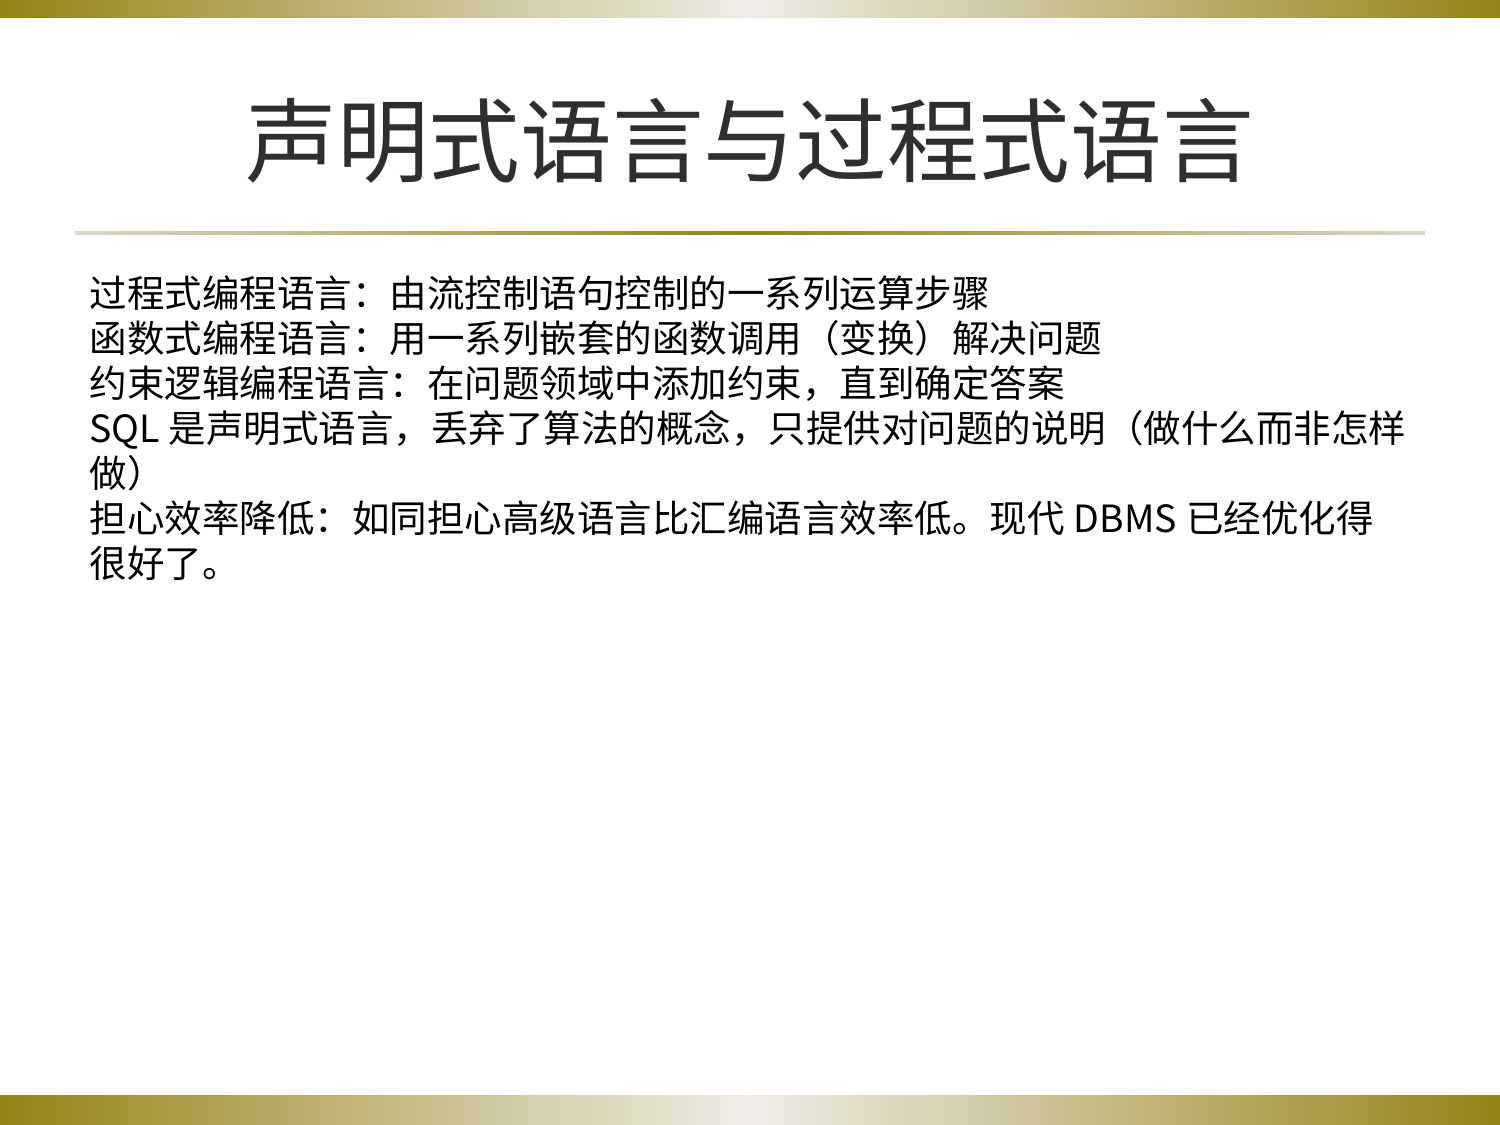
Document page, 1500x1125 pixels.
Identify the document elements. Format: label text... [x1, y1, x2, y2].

list 过程式编程语言：由流控制语句控制的一系列运算步骤 函数式编程语言：用一系列嵌套的函数调用（变换）解决问题 约束逻辑编程语言：在问题领域中添加约束，直到确定答案 SQL是声明式语言，丢弃了算法的概念，只提供对问题的说明（做什么而非怎样做） 担心效率降低：如同担心高级语言比汇编语言效率低。现代DBMS已经优化得很好了。 [75, 262, 1425, 1032]
title 声明式语言与过程式语言 [75, 45, 1425, 233]
